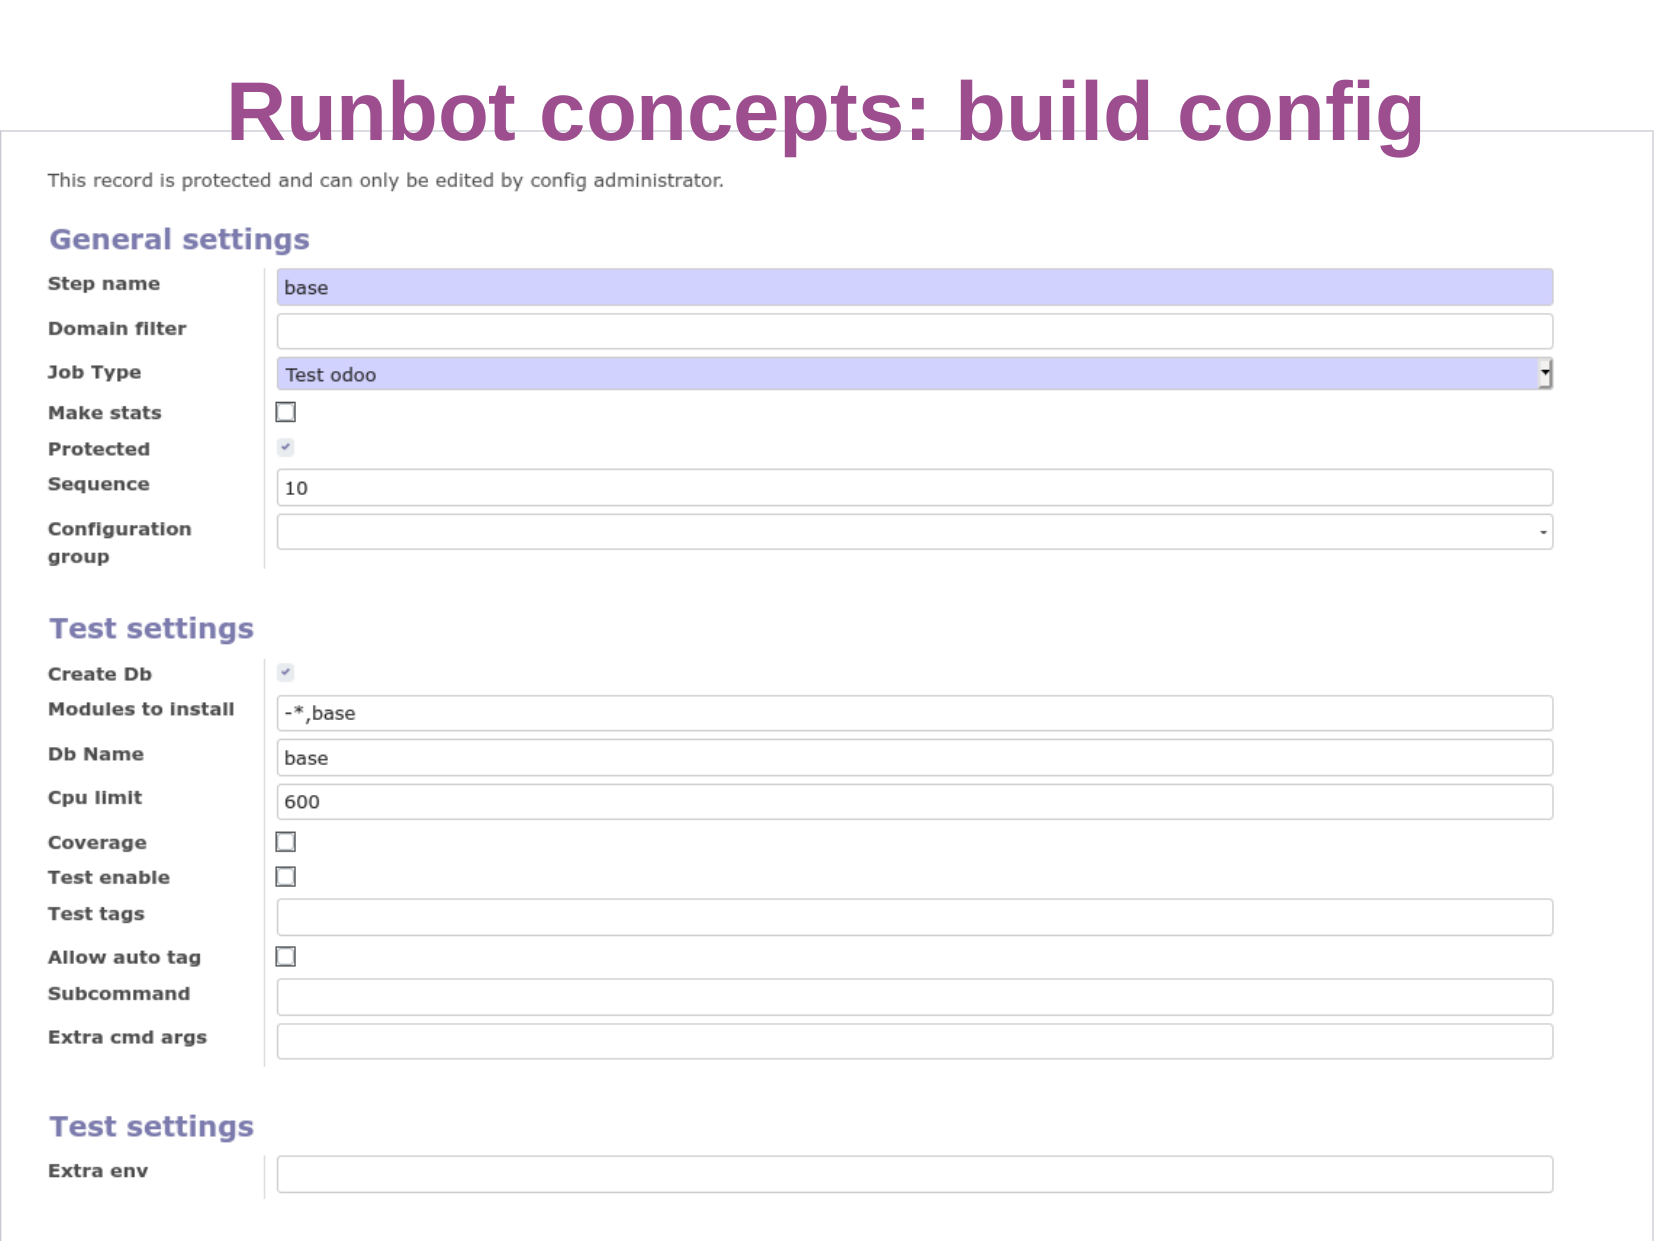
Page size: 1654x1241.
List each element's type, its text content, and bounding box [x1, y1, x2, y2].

title Runbot concepts: build config [82, 27, 1571, 196]
picture [0, 129, 1654, 1241]
